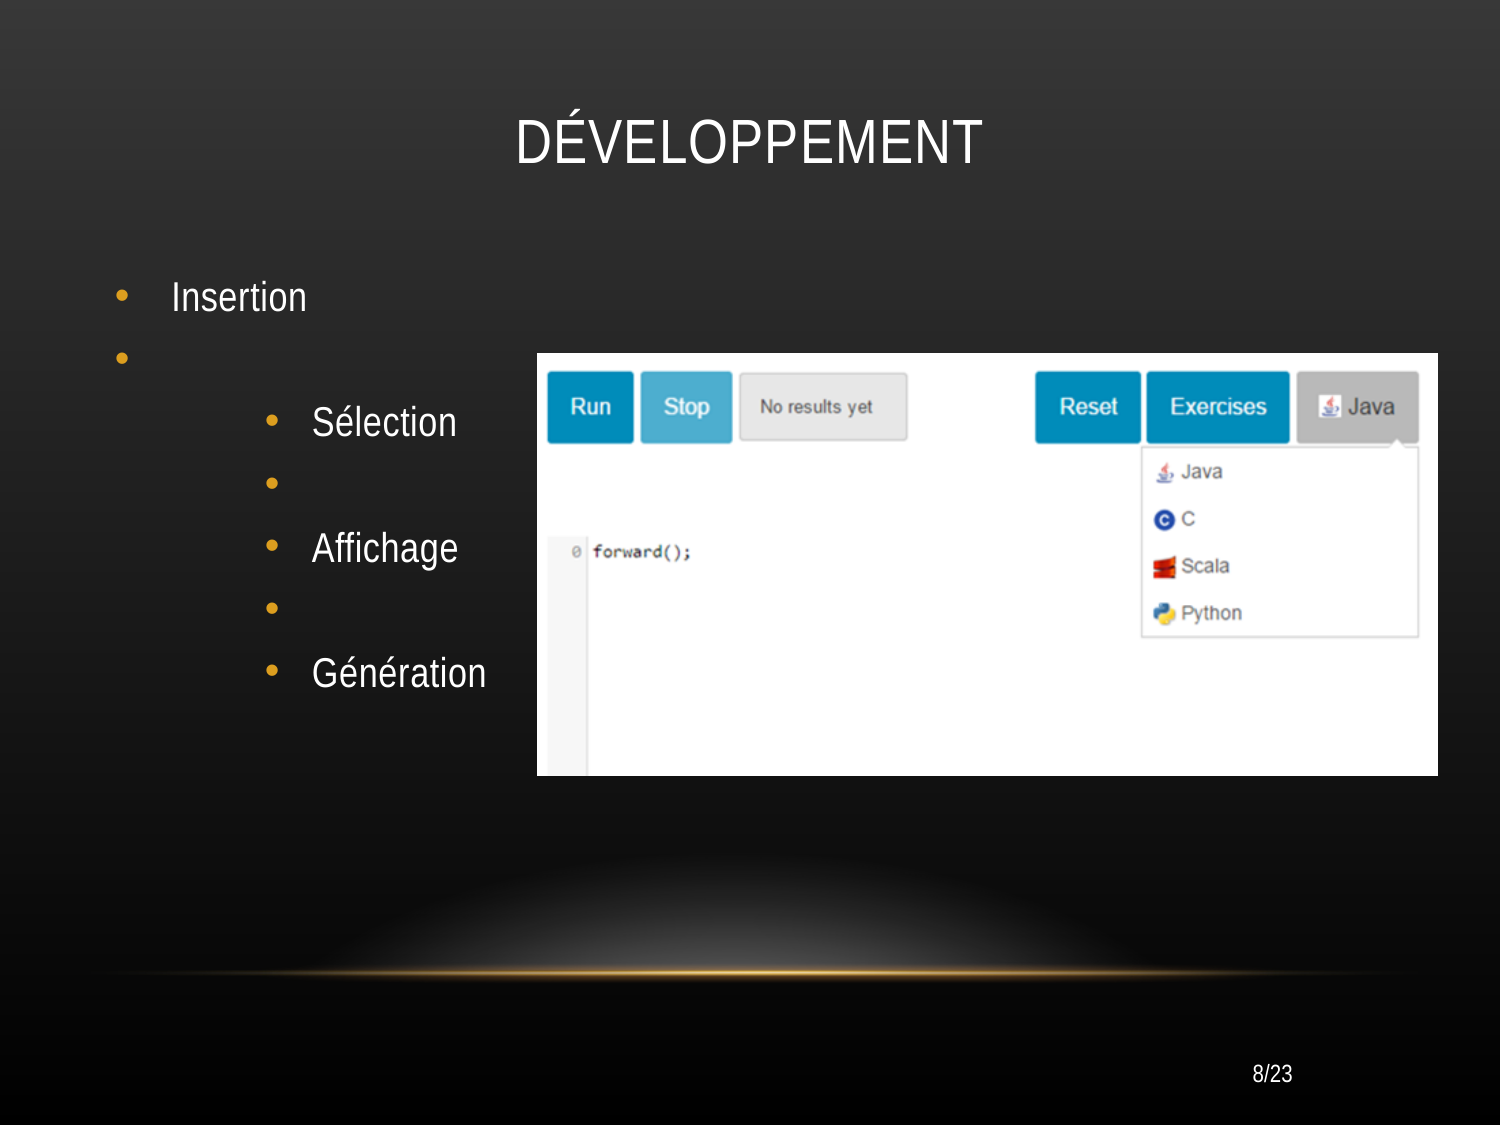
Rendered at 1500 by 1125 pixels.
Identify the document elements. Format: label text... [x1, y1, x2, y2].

text_box 7/23 [1237, 1042, 1401, 1103]
picture [537, 353, 1438, 776]
list Insertion Sélection Affichage Génération [99, 262, 1400, 938]
title développement [99, 45, 1400, 233]
